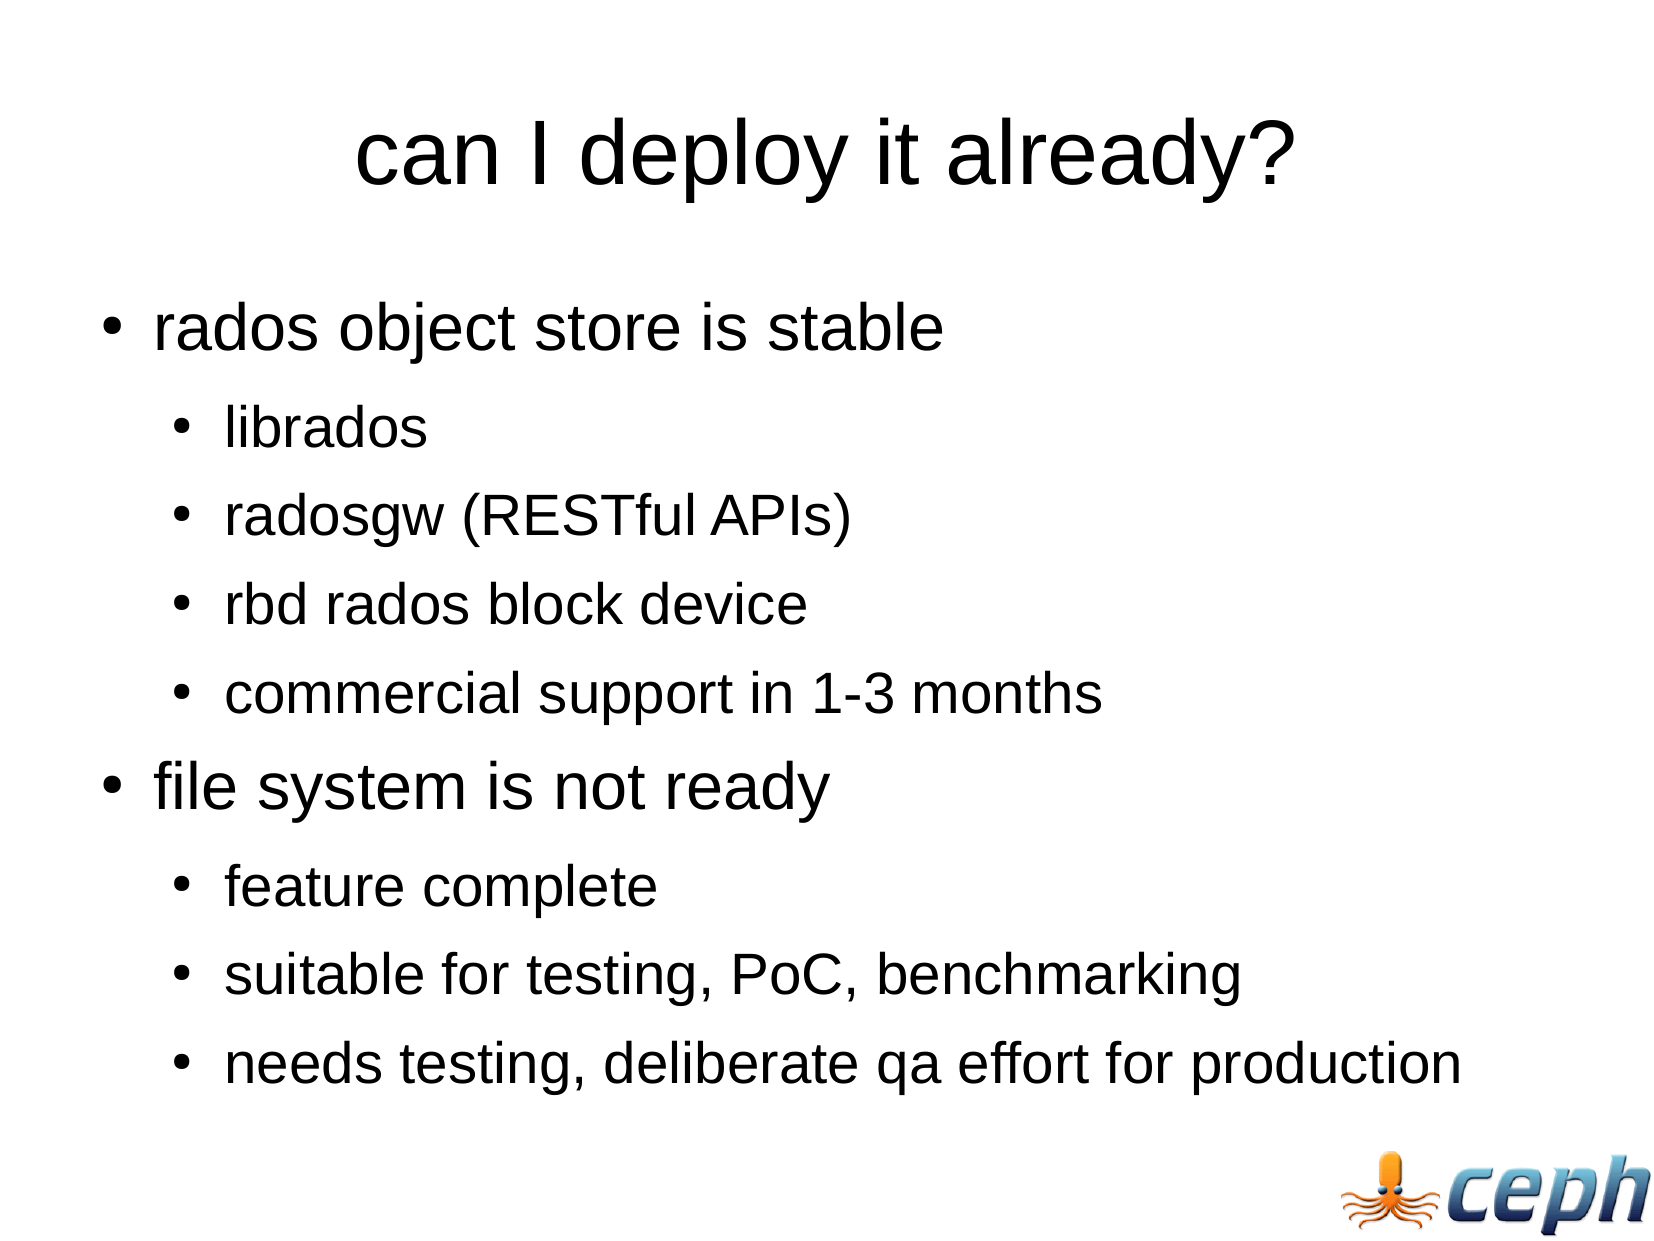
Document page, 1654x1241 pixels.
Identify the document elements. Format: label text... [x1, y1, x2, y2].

title can I deploy it already? [82, 49, 1571, 257]
picture [1335, 1151, 1651, 1239]
list rados object store is stable librados radosgw (RESTful APIs) rbd rados block device commercial support in 1-3 months file system is not ready feature complete suitable for testing, PoC, benchmarking needs testing, deliberate qa effort for production [82, 290, 1571, 1109]
